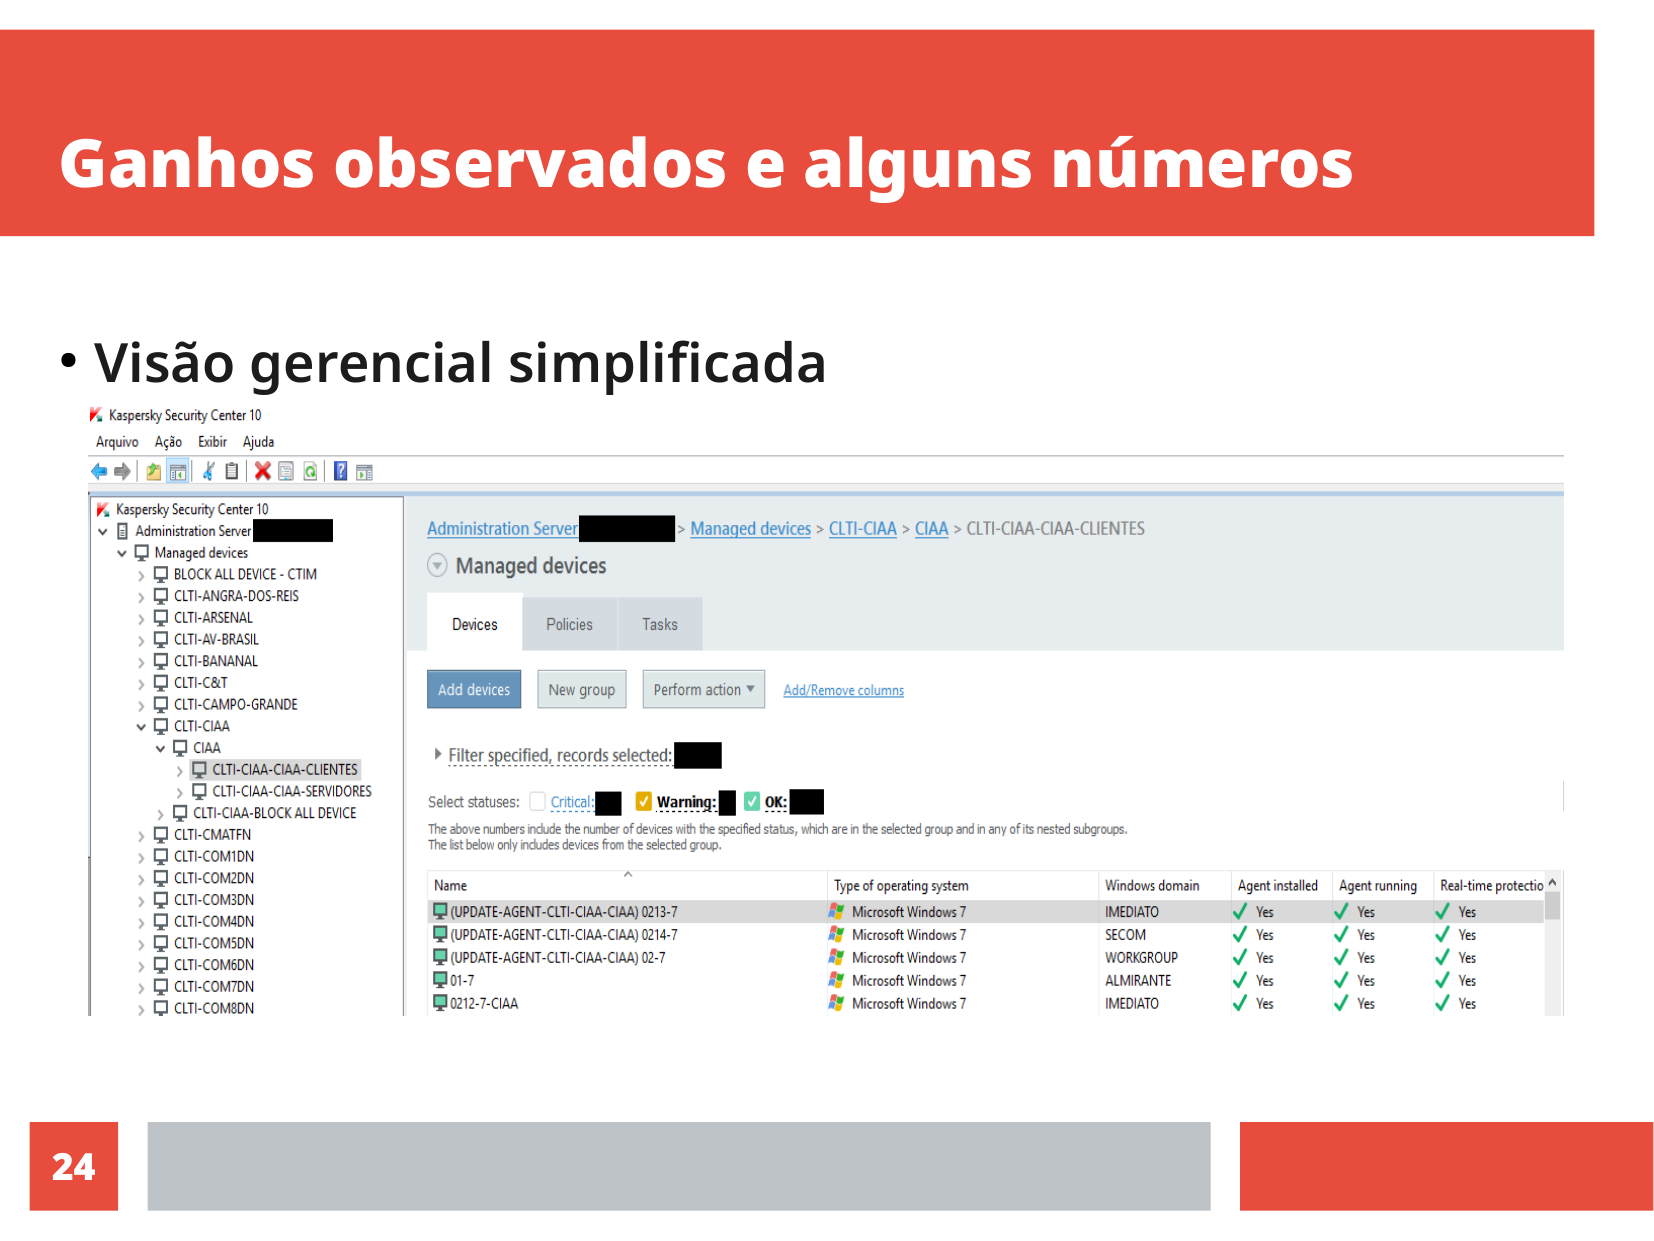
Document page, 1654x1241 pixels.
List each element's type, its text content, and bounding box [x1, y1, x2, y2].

list Visão gerencial simplificada [59, 324, 1565, 1093]
title Ganhos observados e alguns números [59, 59, 1595, 207]
picture [88, 401, 1564, 1016]
